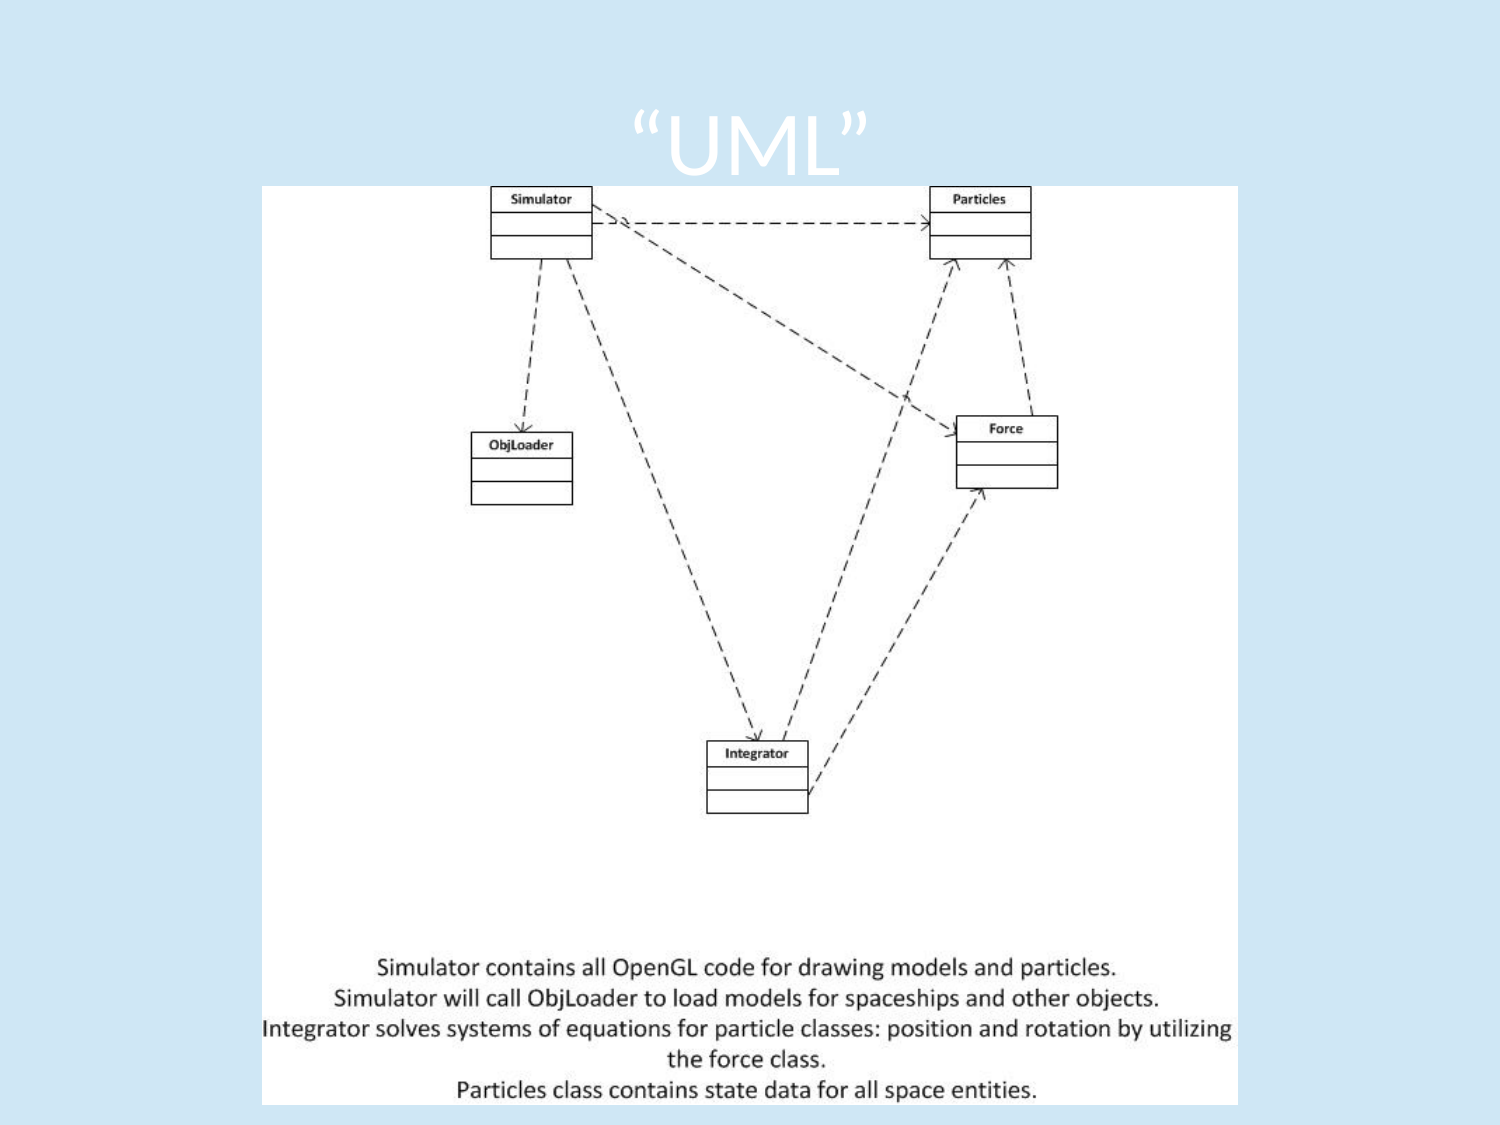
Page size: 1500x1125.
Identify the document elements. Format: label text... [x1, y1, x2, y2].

title “UML” [75, 45, 1425, 233]
picture [262, 186, 1238, 1106]
